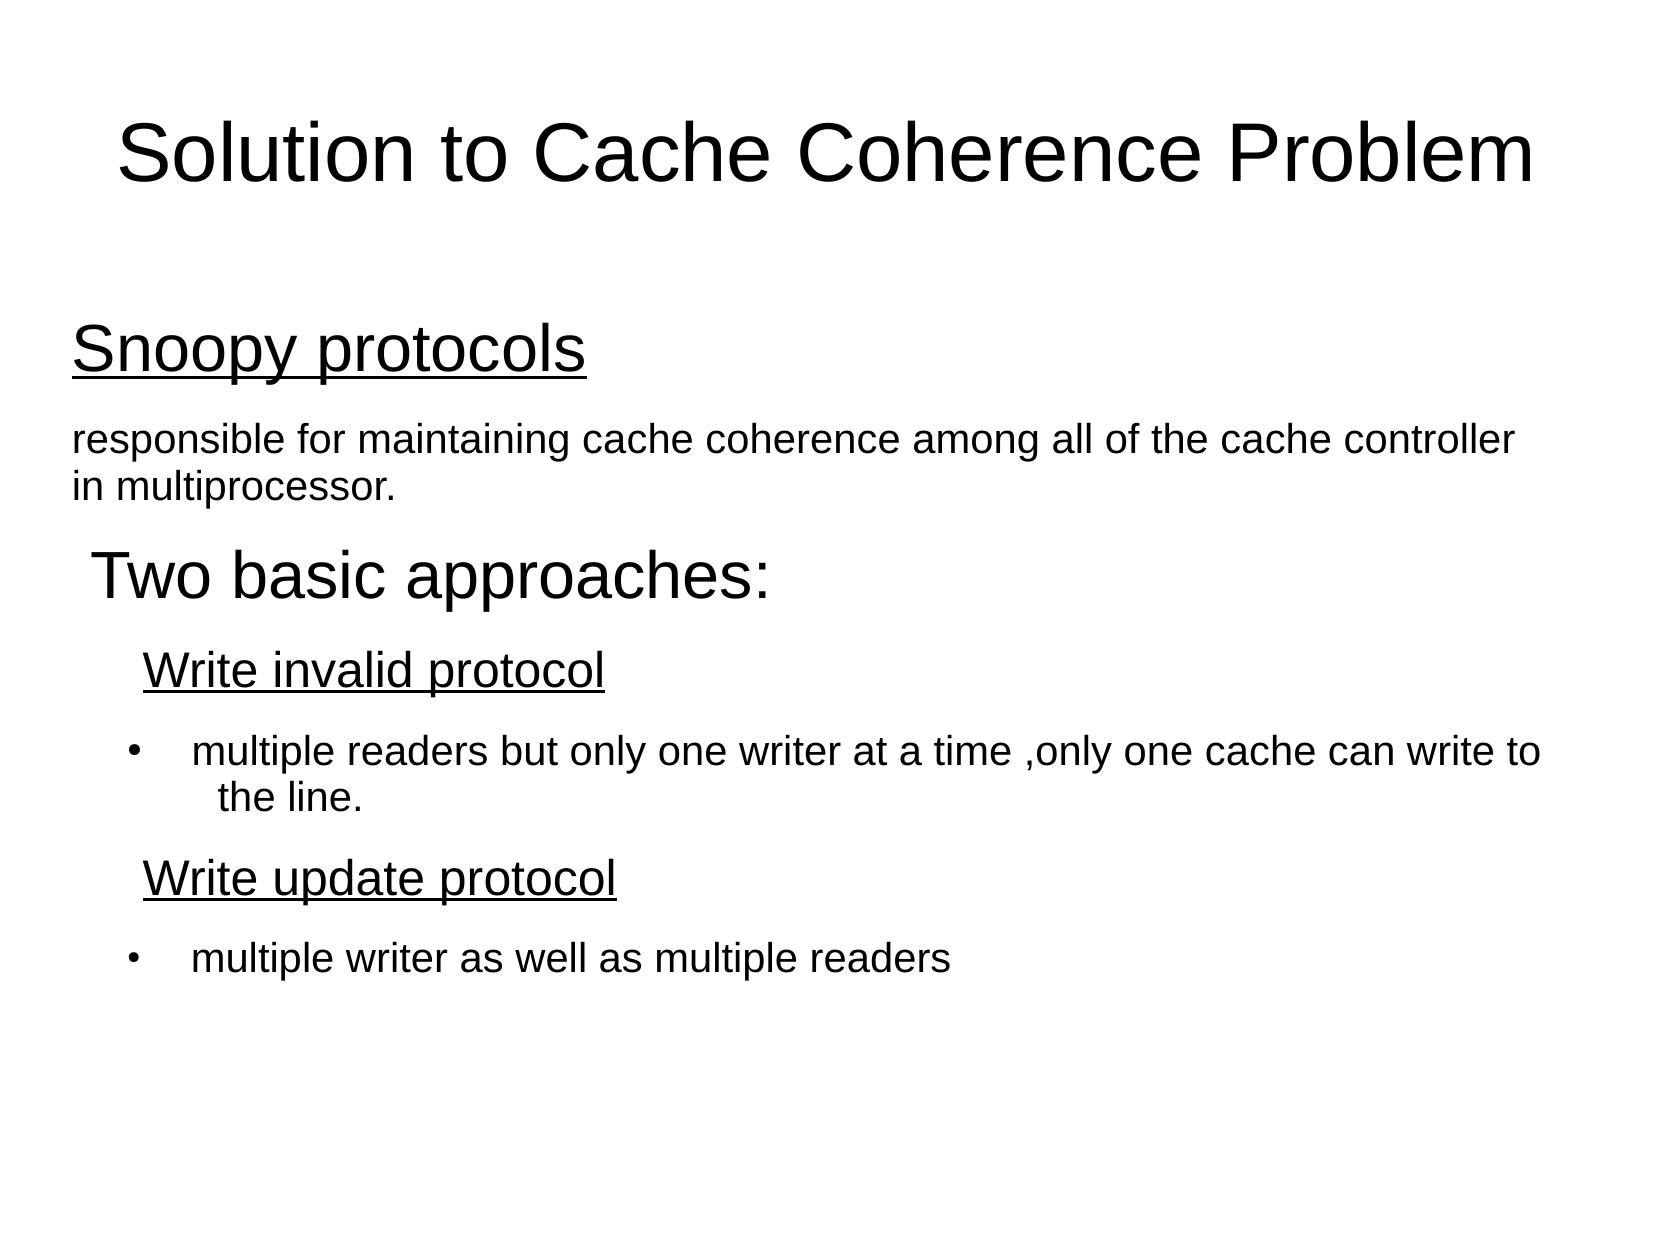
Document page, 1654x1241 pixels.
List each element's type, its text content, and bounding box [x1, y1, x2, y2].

list Snoopy protocols responsible for maintaining cache coherence among all of the cache controller in multiprocessor. Two basic approaches: Write invalid protocol multiple readers but only one writer at a time ,only one cache can write to the line. Write update protocol multiple writer as well as multiple readers [71, 240, 1561, 1088]
title Solution to Cache Coherence Problem [82, 49, 1571, 257]
